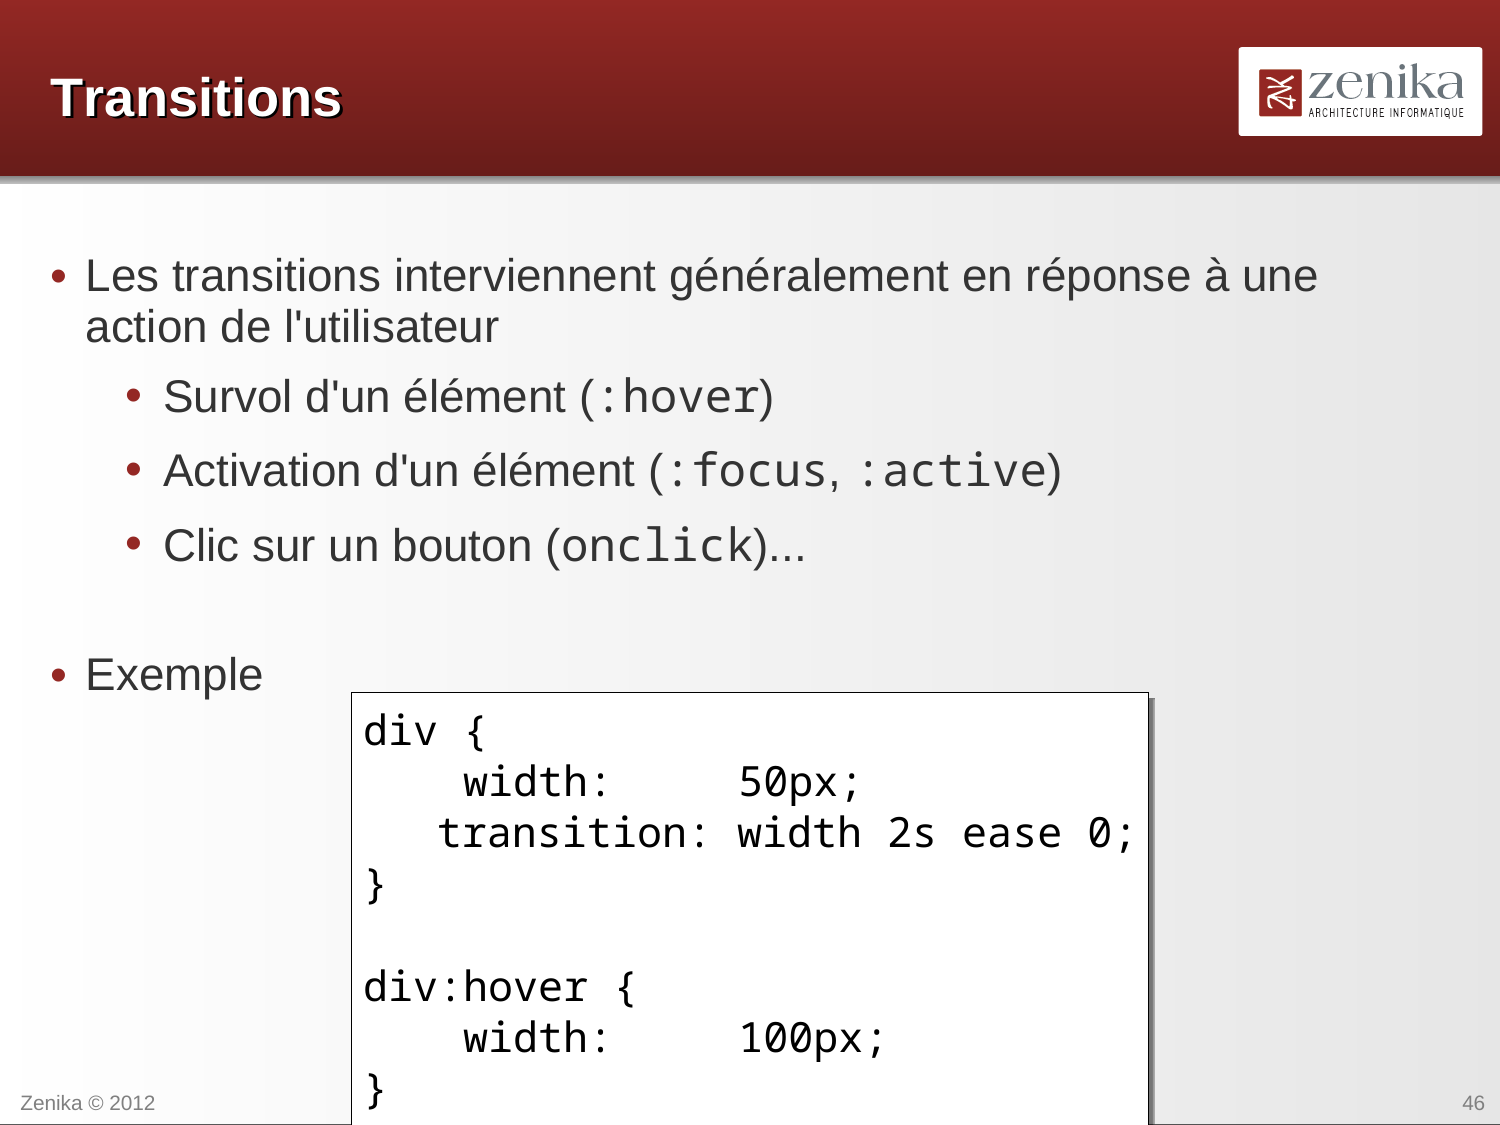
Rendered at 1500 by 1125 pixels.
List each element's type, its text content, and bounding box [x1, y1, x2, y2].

text_box div { width: 50px; transition: width 2s ease 0; } div:hover { width: 100px; } [351, 692, 1149, 1125]
title Transitions [50, 15, 1206, 180]
picture [1257, 58, 1464, 125]
list Les transitions interviennent généralement en réponse à une action de l'utilisateur Survol d'un élément (:hover) Activation d'un élément (:focus, :active) Clic sur un bouton (onclick)... Exemple [50, 249, 1435, 1079]
